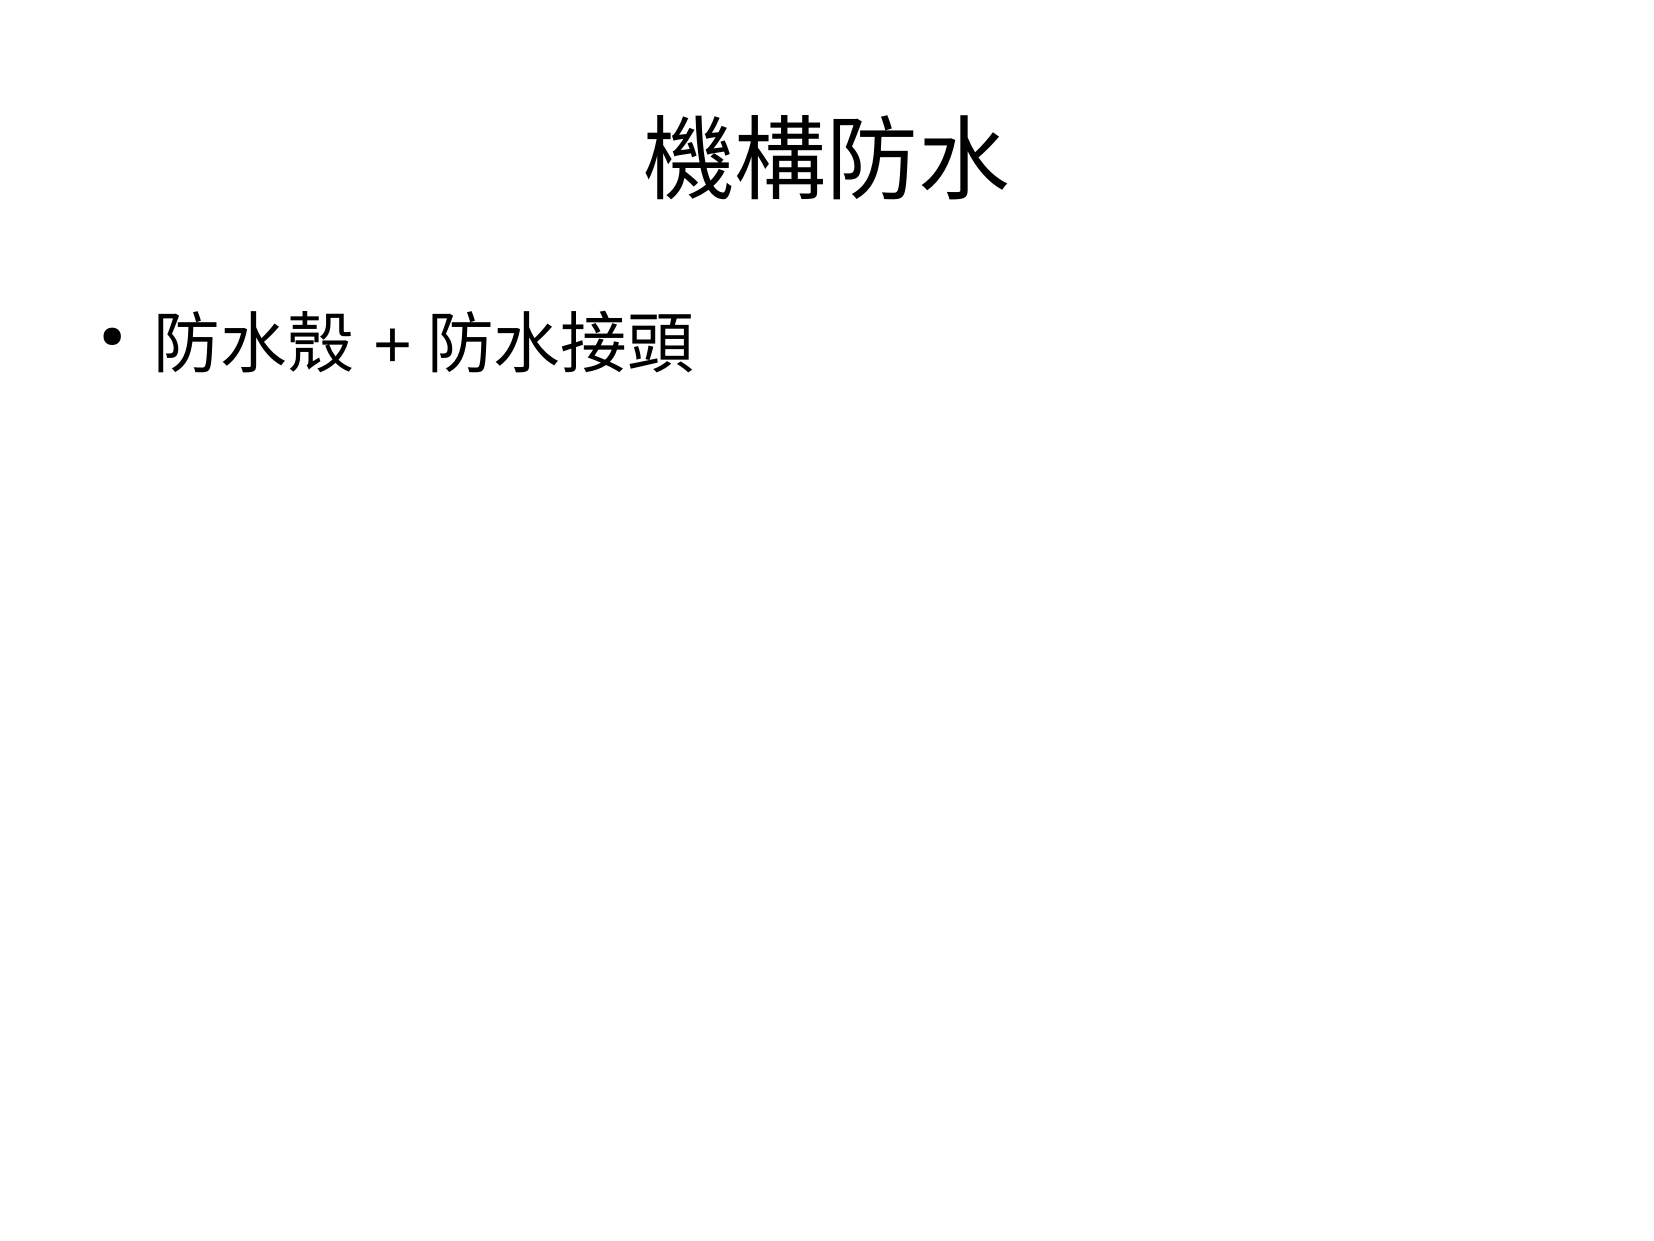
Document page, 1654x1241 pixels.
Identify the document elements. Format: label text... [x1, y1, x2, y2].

title 機構防水 [82, 49, 1571, 257]
list 防水殼+防水接頭 [82, 290, 1571, 1010]
